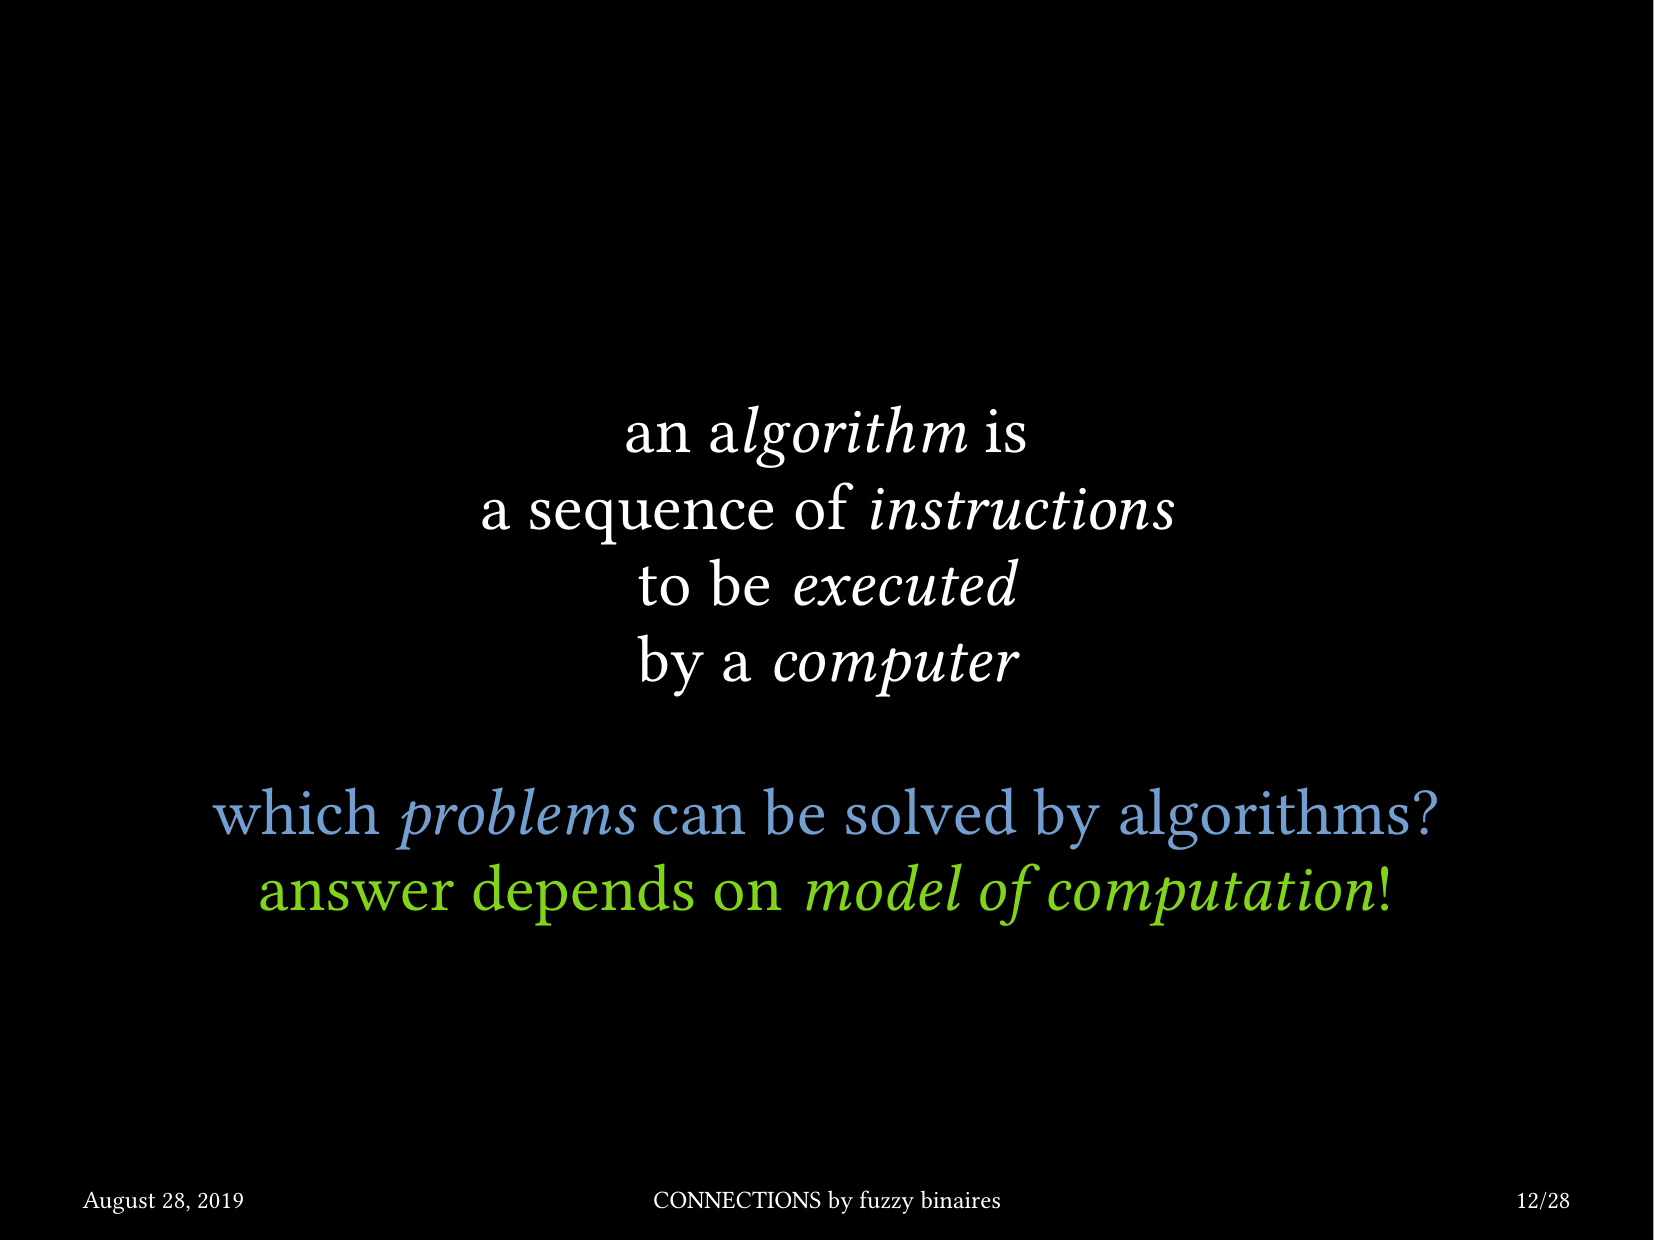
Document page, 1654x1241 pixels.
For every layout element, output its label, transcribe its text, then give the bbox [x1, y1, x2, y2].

subtitle an algorithm is a sequence of instructions to be executed by a computer which problems can be solved by algorithms? answer depends on model of computation! [82, 240, 1571, 1081]
